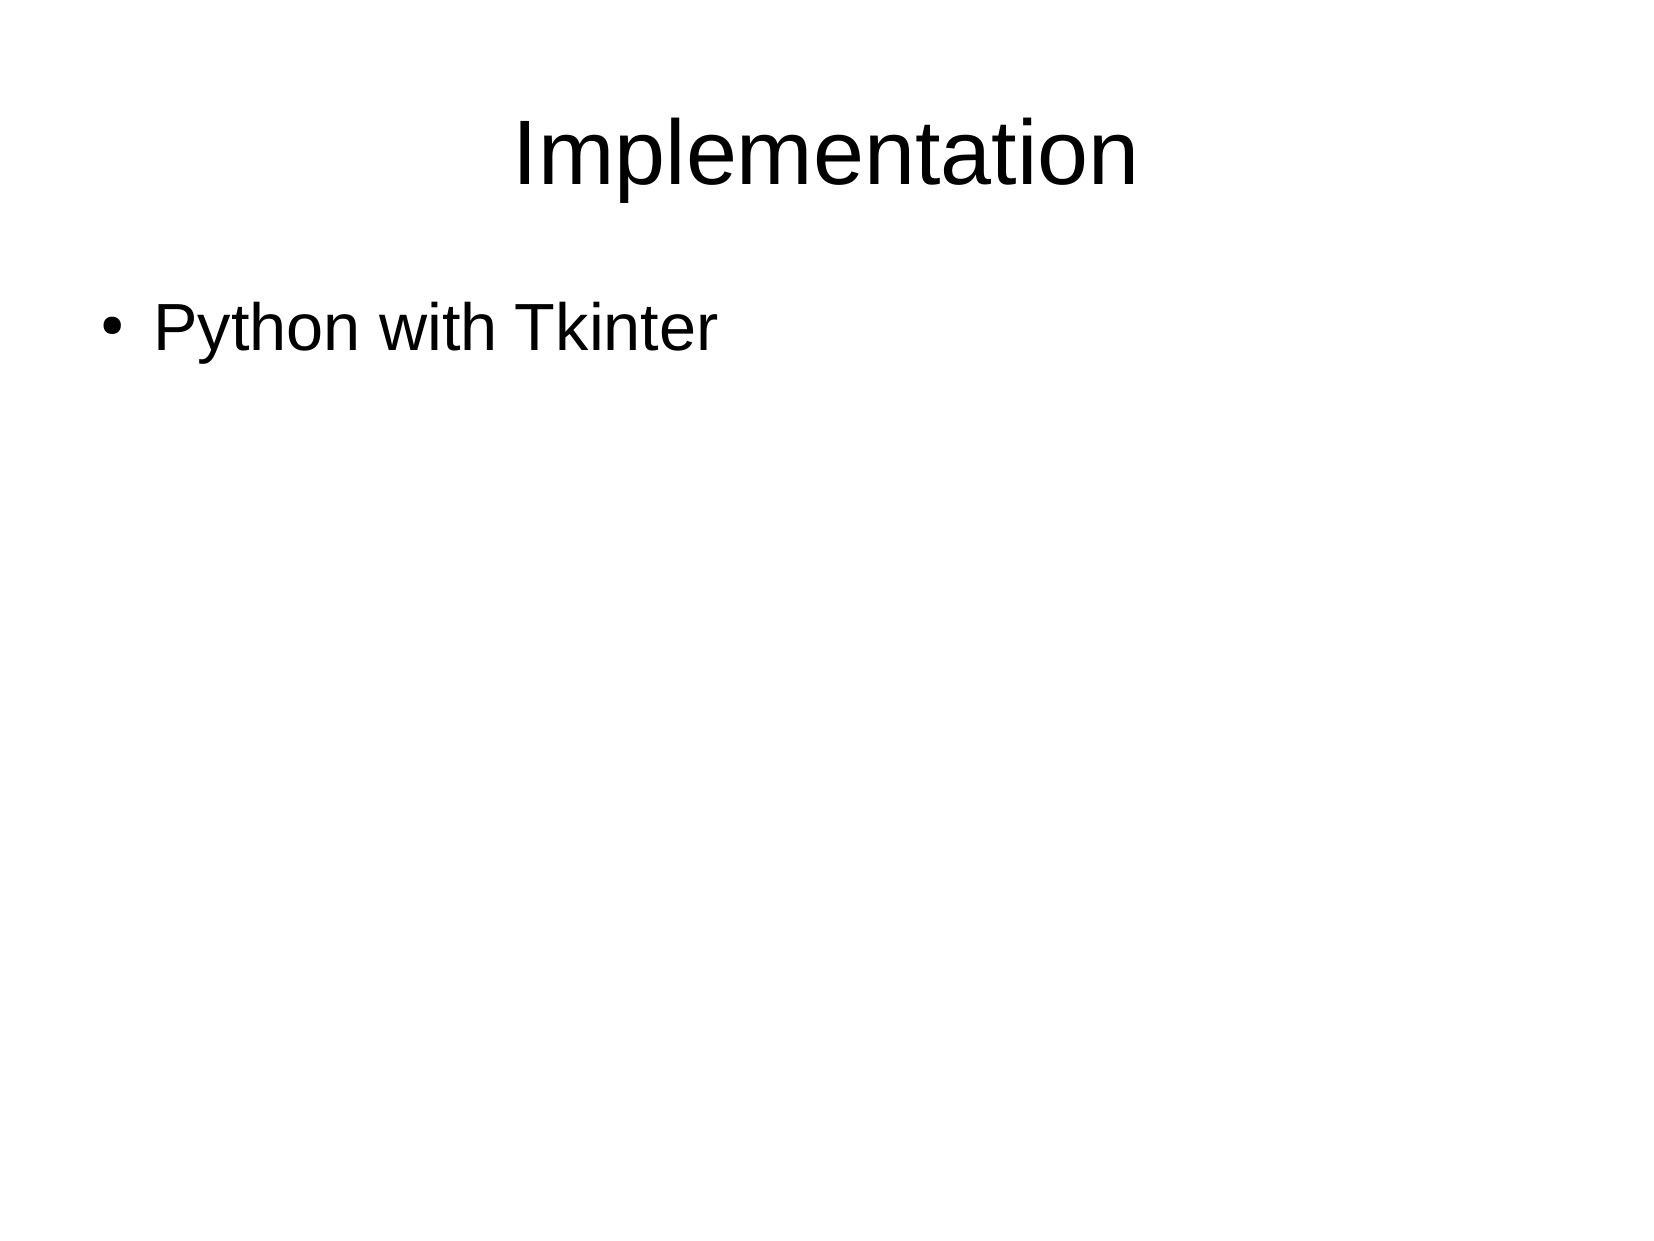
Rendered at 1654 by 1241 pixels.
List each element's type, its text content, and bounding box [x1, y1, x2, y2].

list Python with Tkinter [82, 290, 1571, 1010]
title Implementation [82, 49, 1571, 257]
